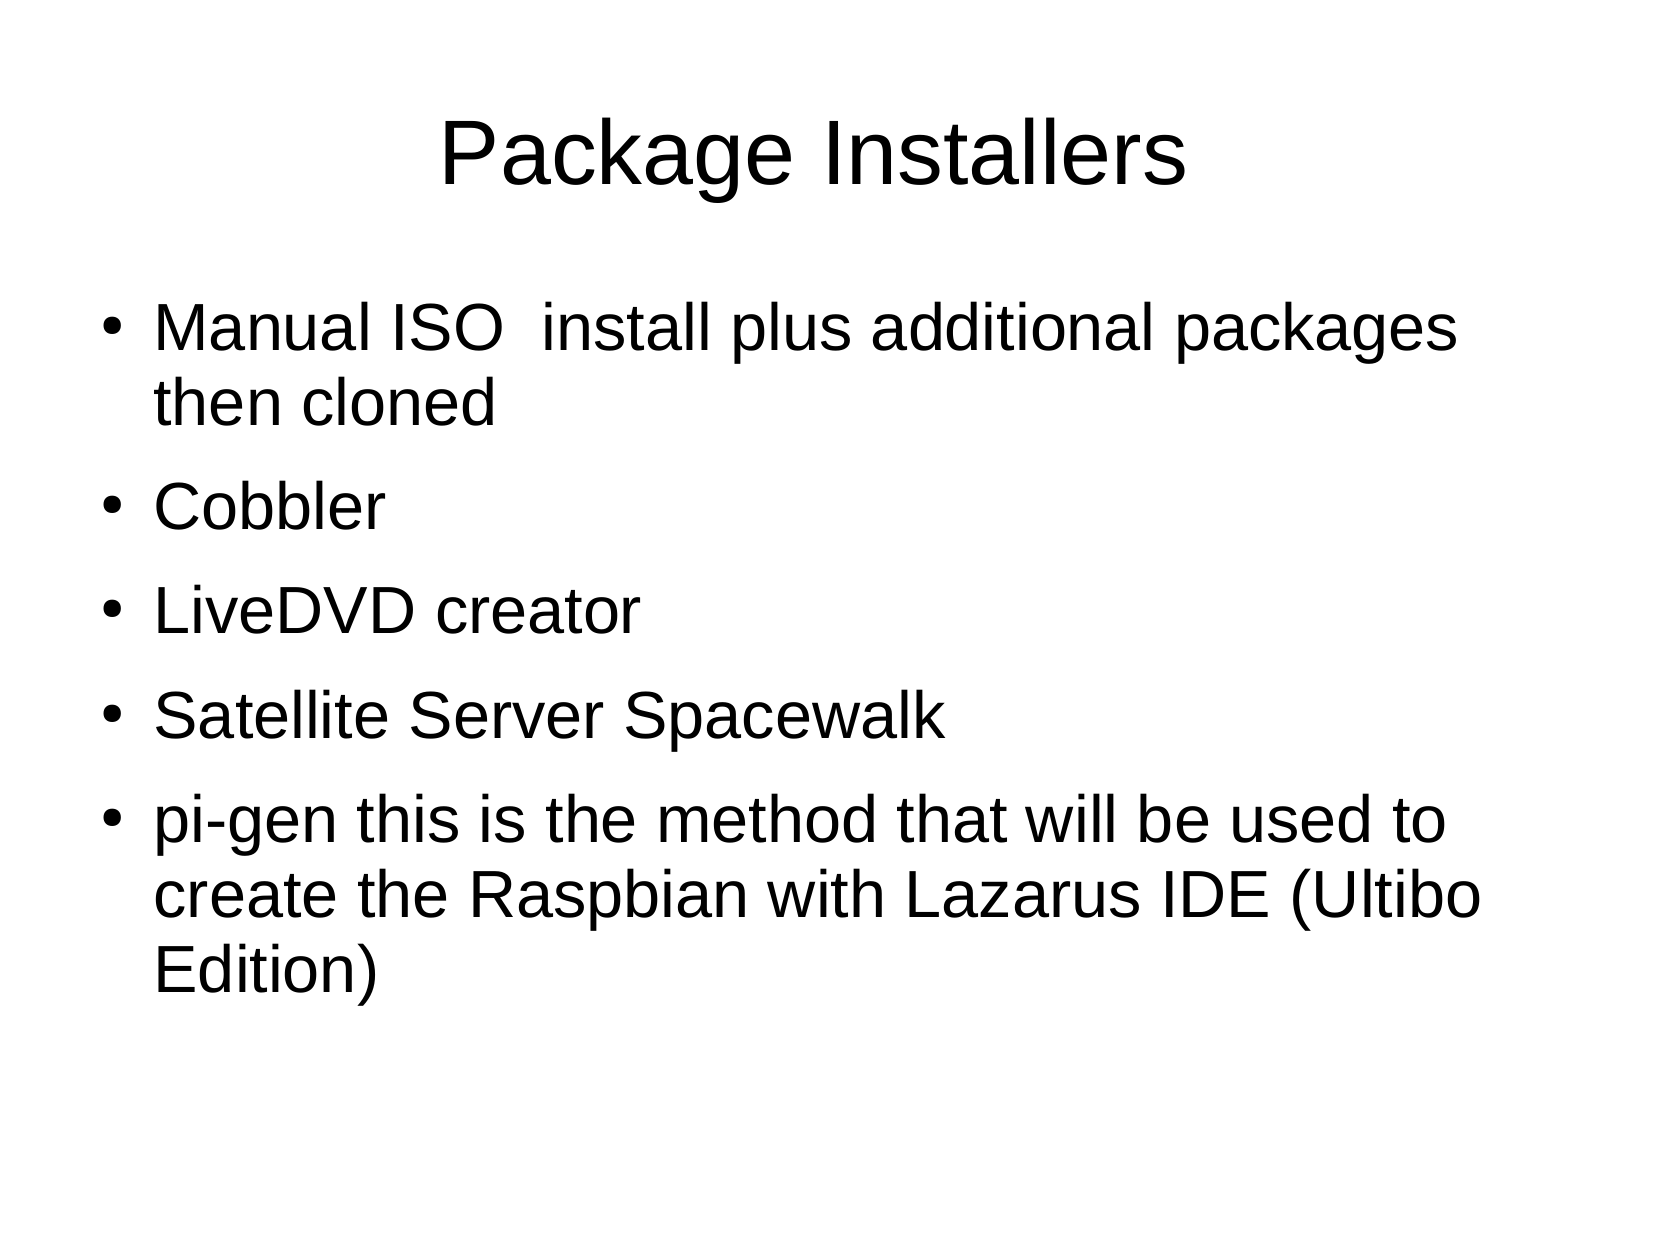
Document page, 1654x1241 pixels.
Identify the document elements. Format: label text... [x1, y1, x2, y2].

title Package Installers [82, 49, 1571, 257]
list Manual ISO install plus additional packages then cloned Cobbler LiveDVD creator Satellite Server Spacewalk pi-gen this is the method that will be used to create the Raspbian with Lazarus IDE (Ultibo Edition) [82, 290, 1571, 1010]
